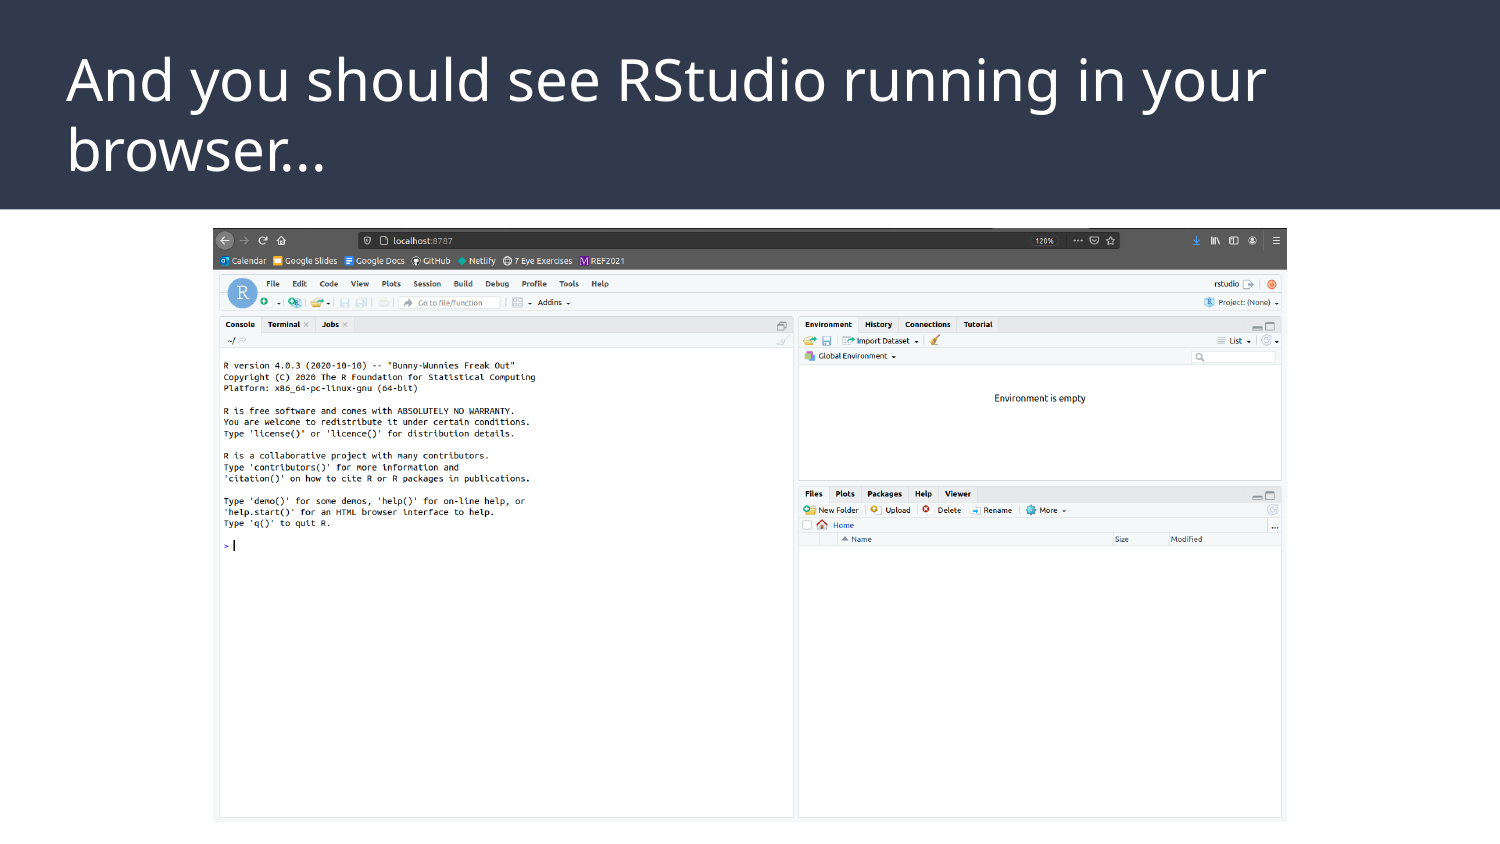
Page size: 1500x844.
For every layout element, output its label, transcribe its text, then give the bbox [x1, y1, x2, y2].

title And you should see RStudio running in your browser... [51, 28, 1449, 131]
picture [213, 228, 1287, 822]
